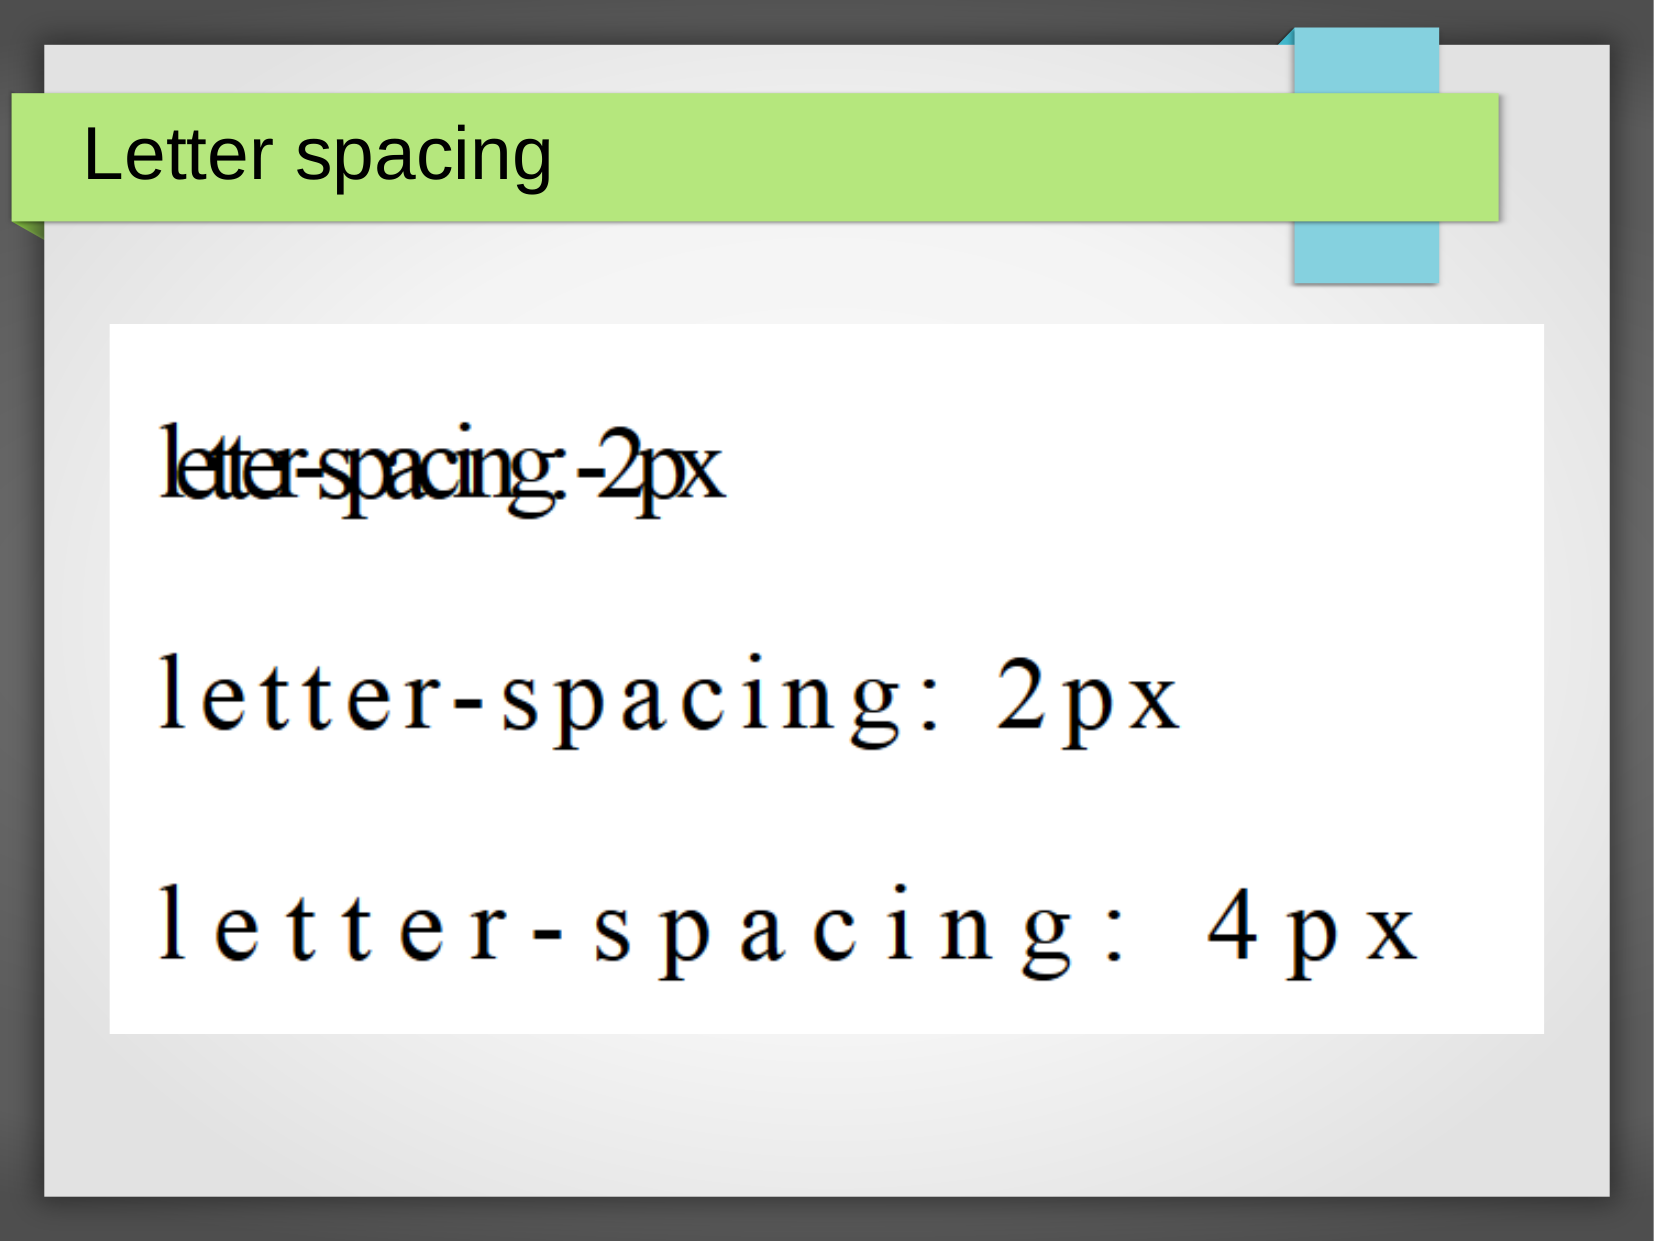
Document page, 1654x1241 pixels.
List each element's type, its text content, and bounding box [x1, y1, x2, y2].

picture [0, 0, 1654, 1241]
title Letter spacing [82, 94, 1264, 213]
